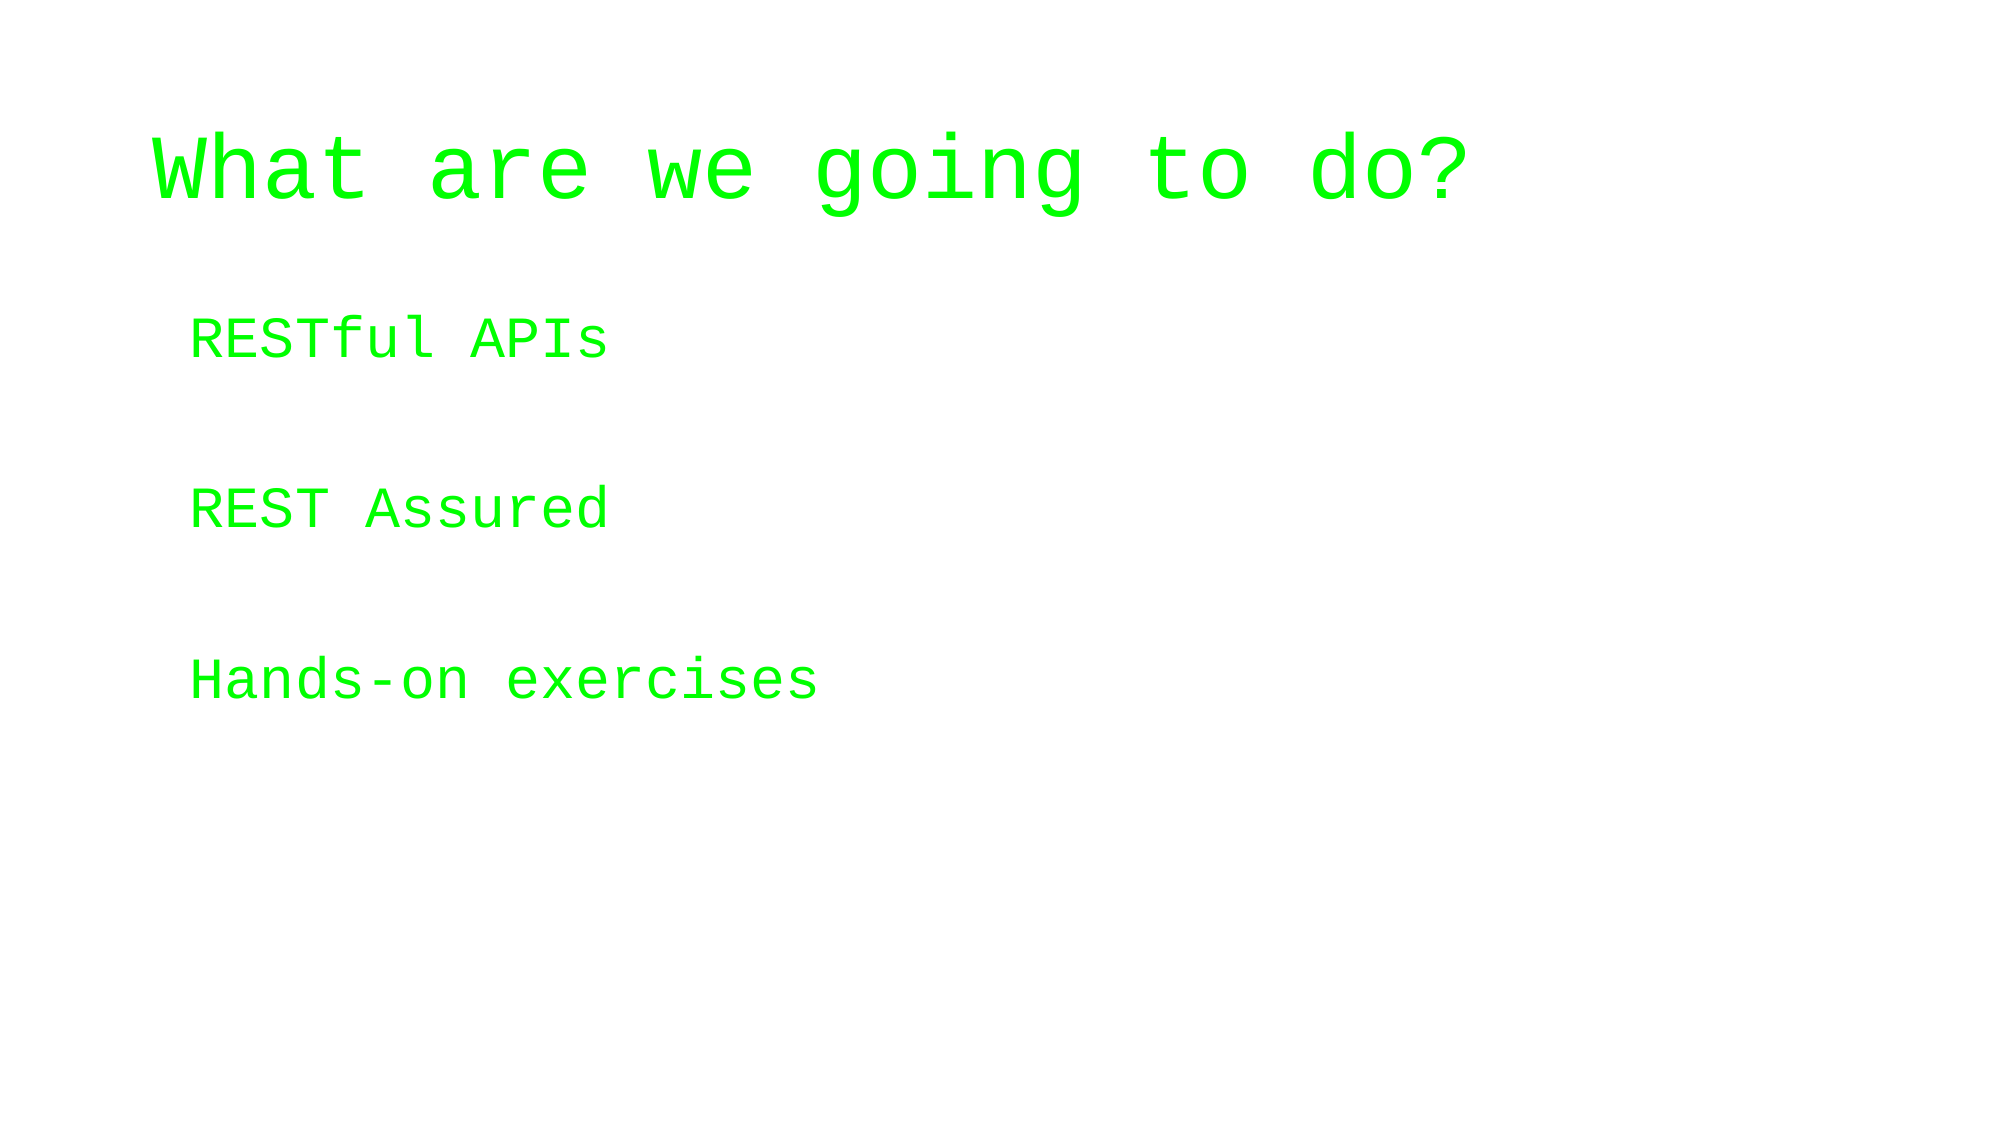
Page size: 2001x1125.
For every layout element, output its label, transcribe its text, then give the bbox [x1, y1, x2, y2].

title What are we going to do? [137, 59, 1863, 278]
list RESTful APIs REST Assured Hands-on exercises [137, 299, 1863, 1014]
